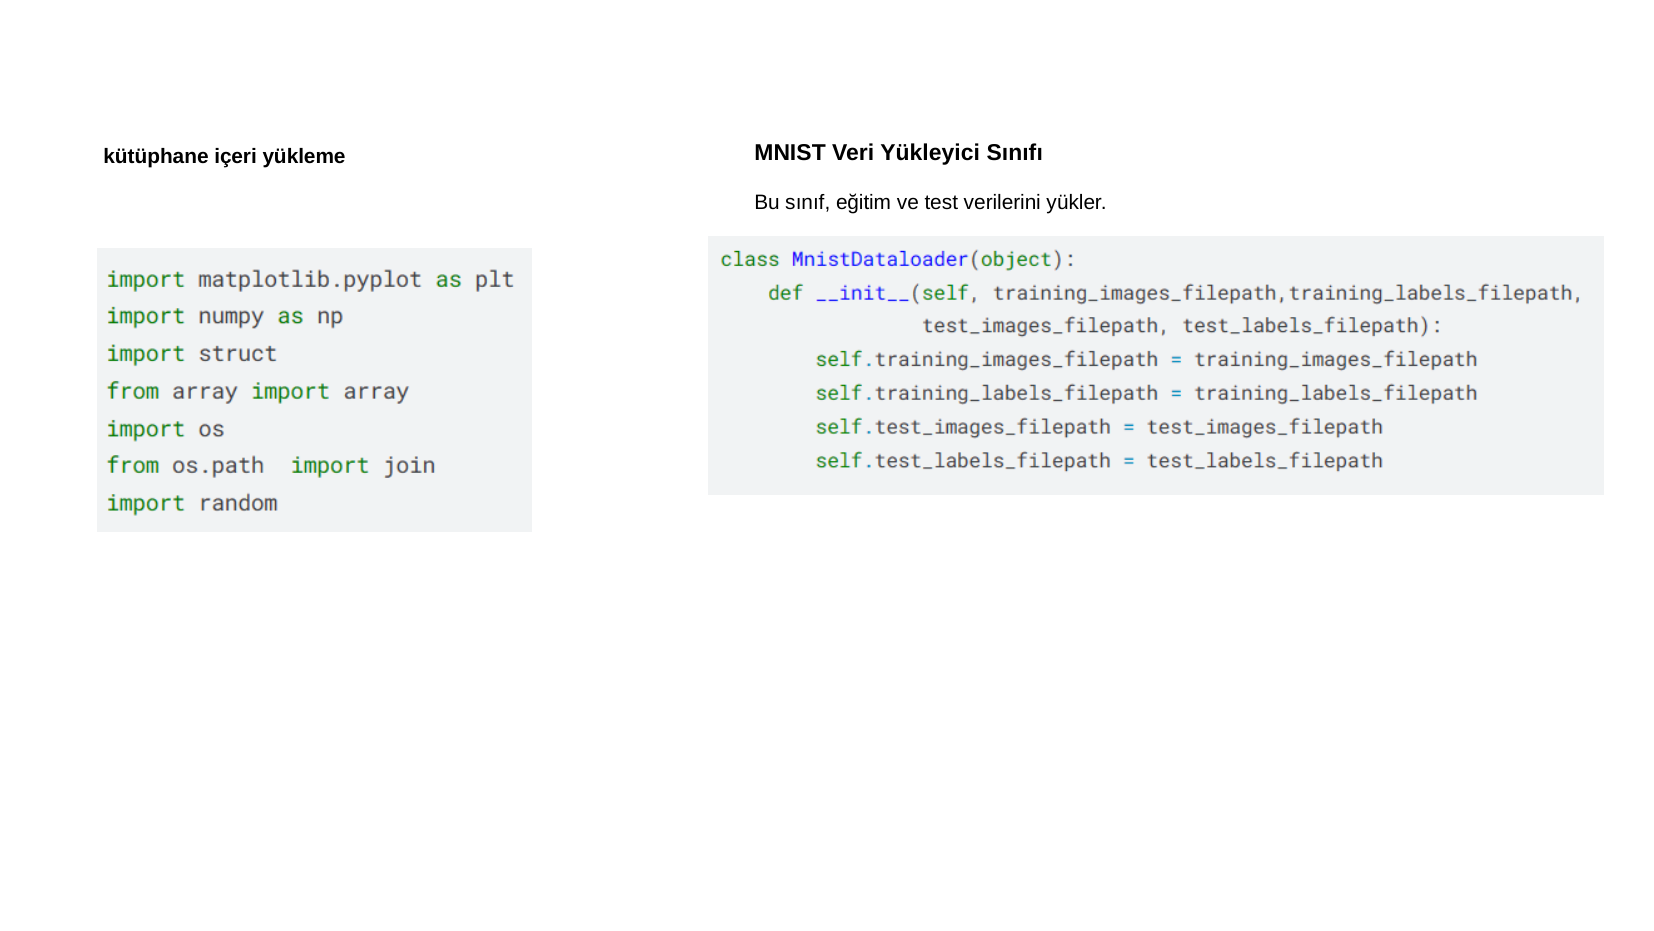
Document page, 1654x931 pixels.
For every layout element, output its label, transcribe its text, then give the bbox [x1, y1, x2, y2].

picture [708, 236, 1604, 495]
picture [97, 248, 532, 532]
text_box MNIST Veri Yükleyici Sınıfı Bu sınıf, eğitim ve test verilerini yükler. [739, 132, 1536, 236]
text_box kütüphane içeri yükleme [88, 137, 729, 266]
